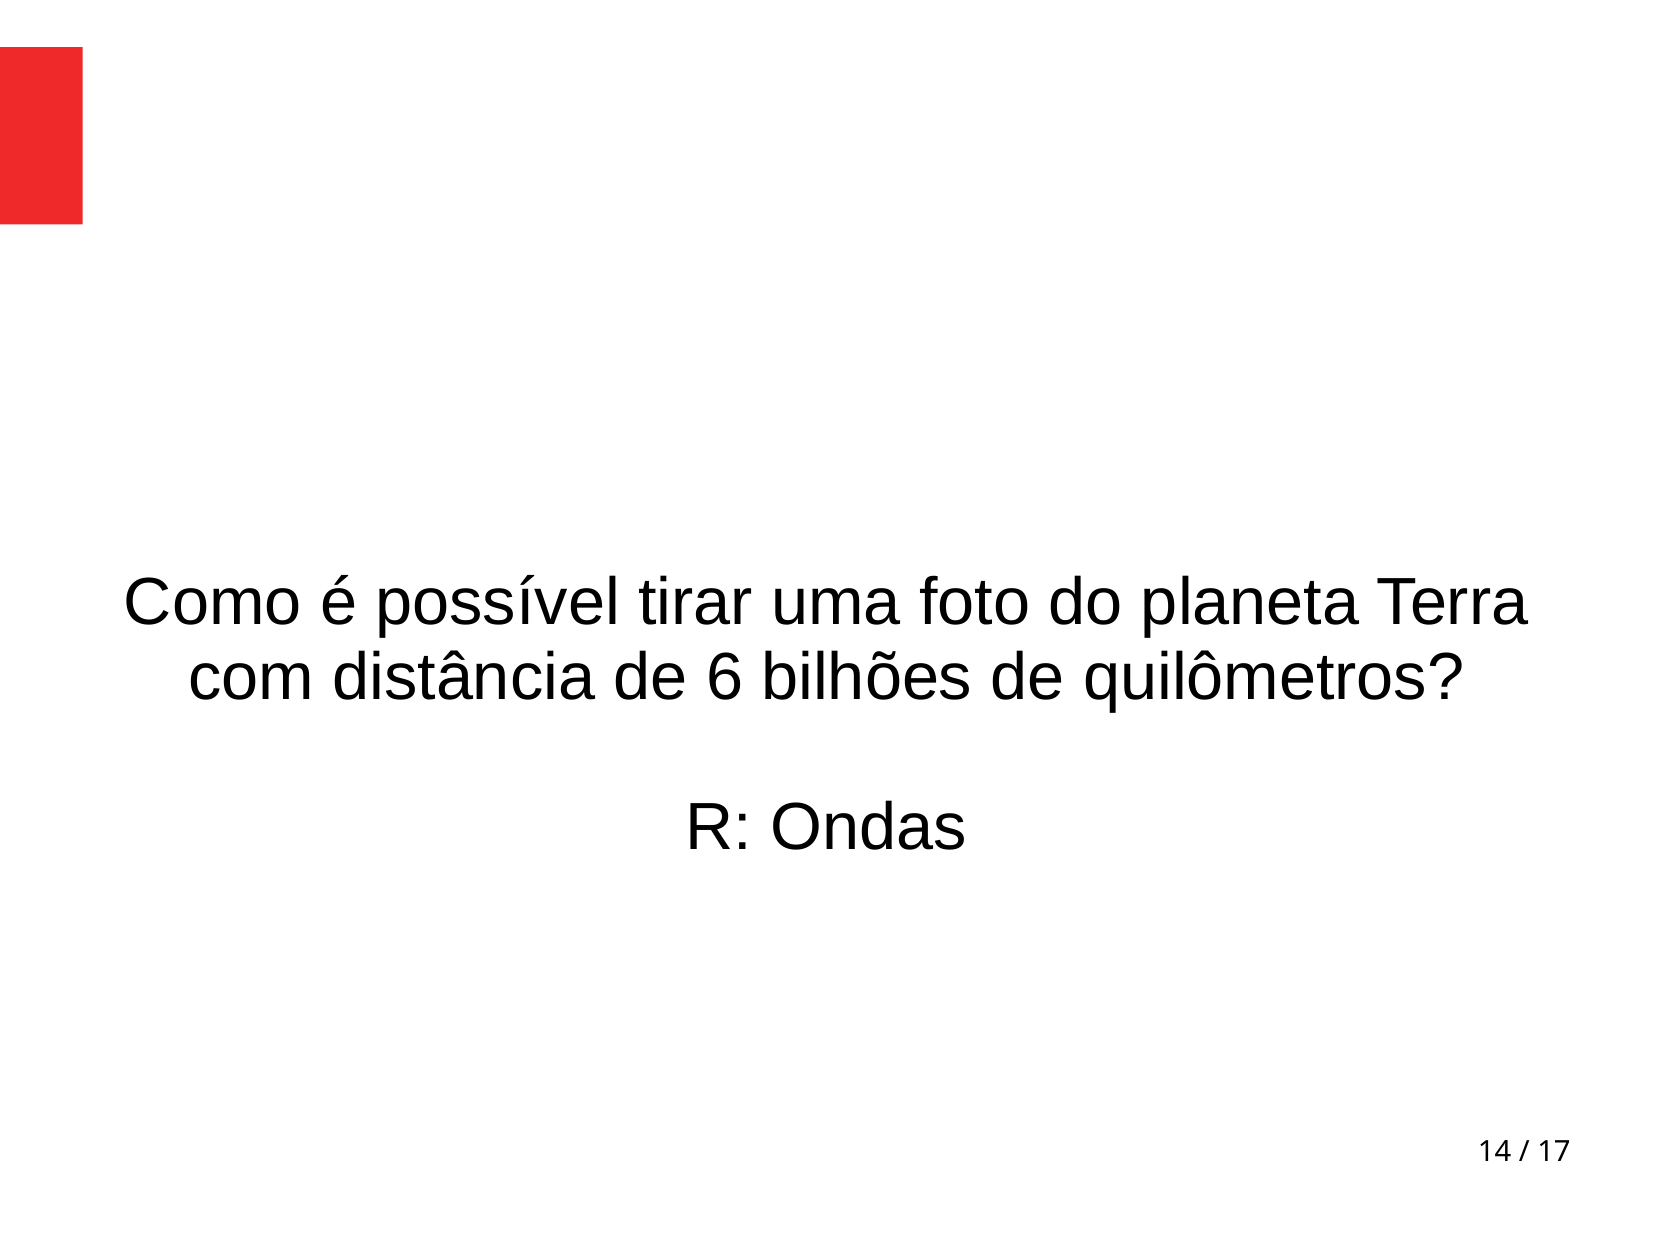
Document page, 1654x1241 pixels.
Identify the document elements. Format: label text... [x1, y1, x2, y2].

subtitle Como é possível tirar uma foto do planeta Terra com distância de 6 bilhões de quilômetros? R: Ondas [118, 354, 1536, 1074]
